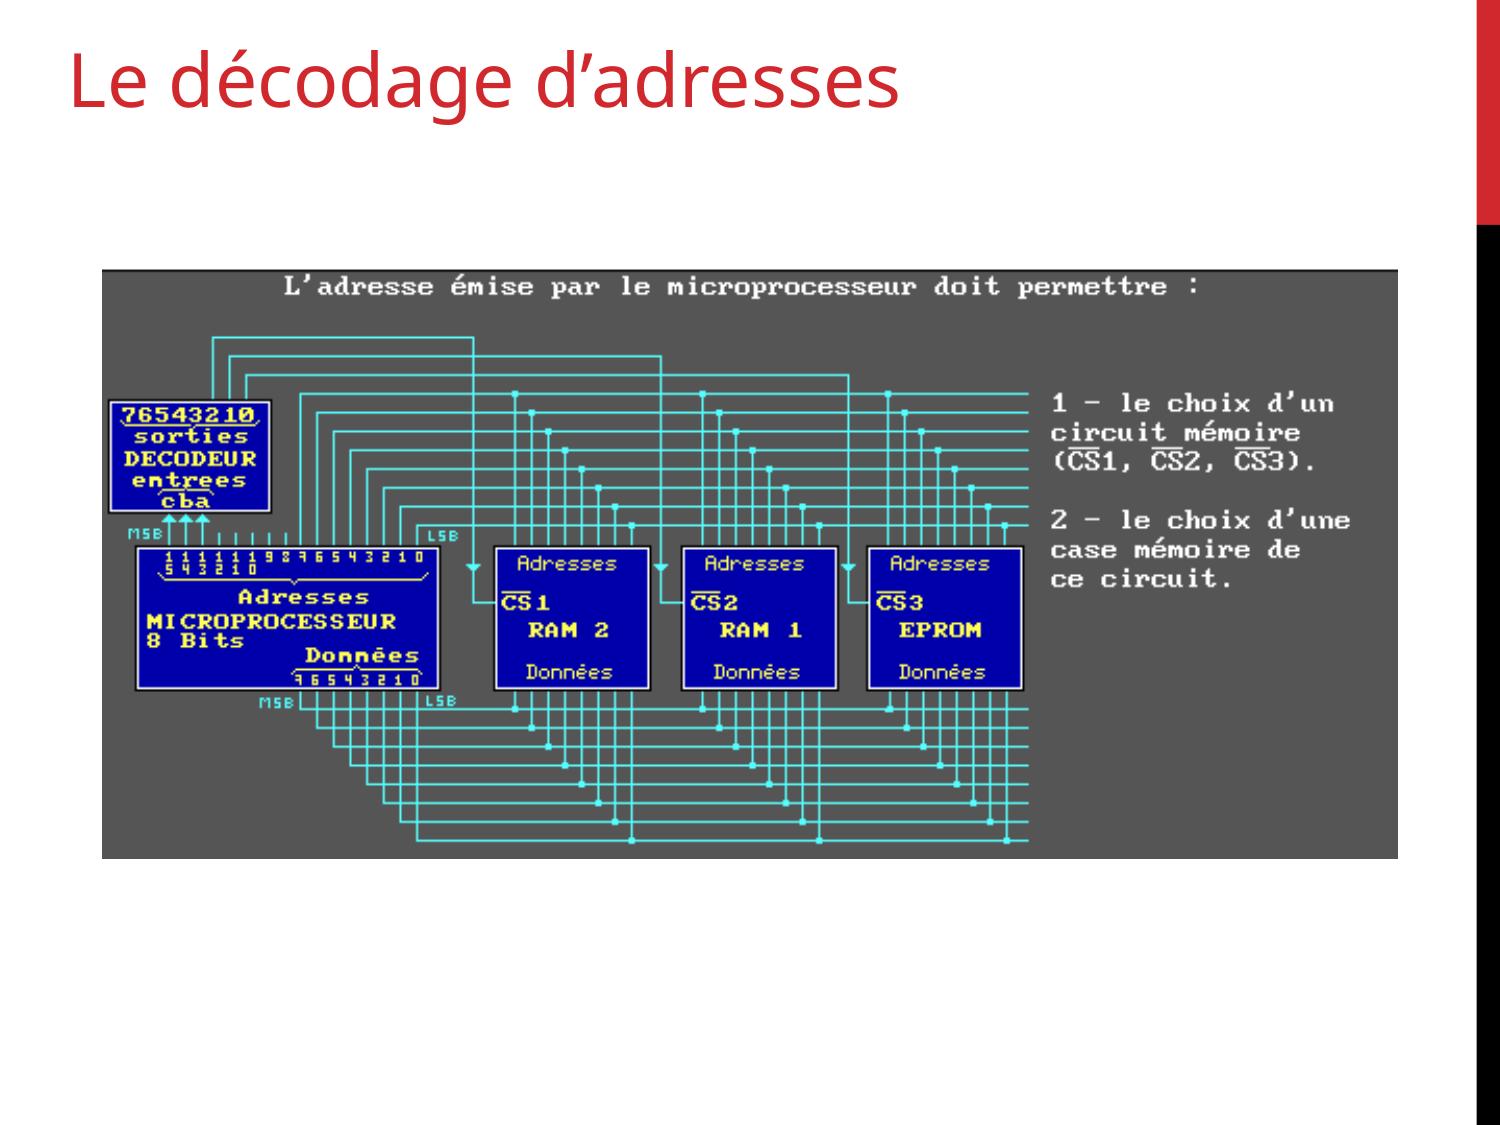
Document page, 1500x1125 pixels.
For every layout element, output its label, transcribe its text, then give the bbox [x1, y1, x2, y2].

list [75, 184, 1424, 882]
picture [102, 266, 1398, 859]
title Le décodage d’adresses [53, 25, 1459, 173]
